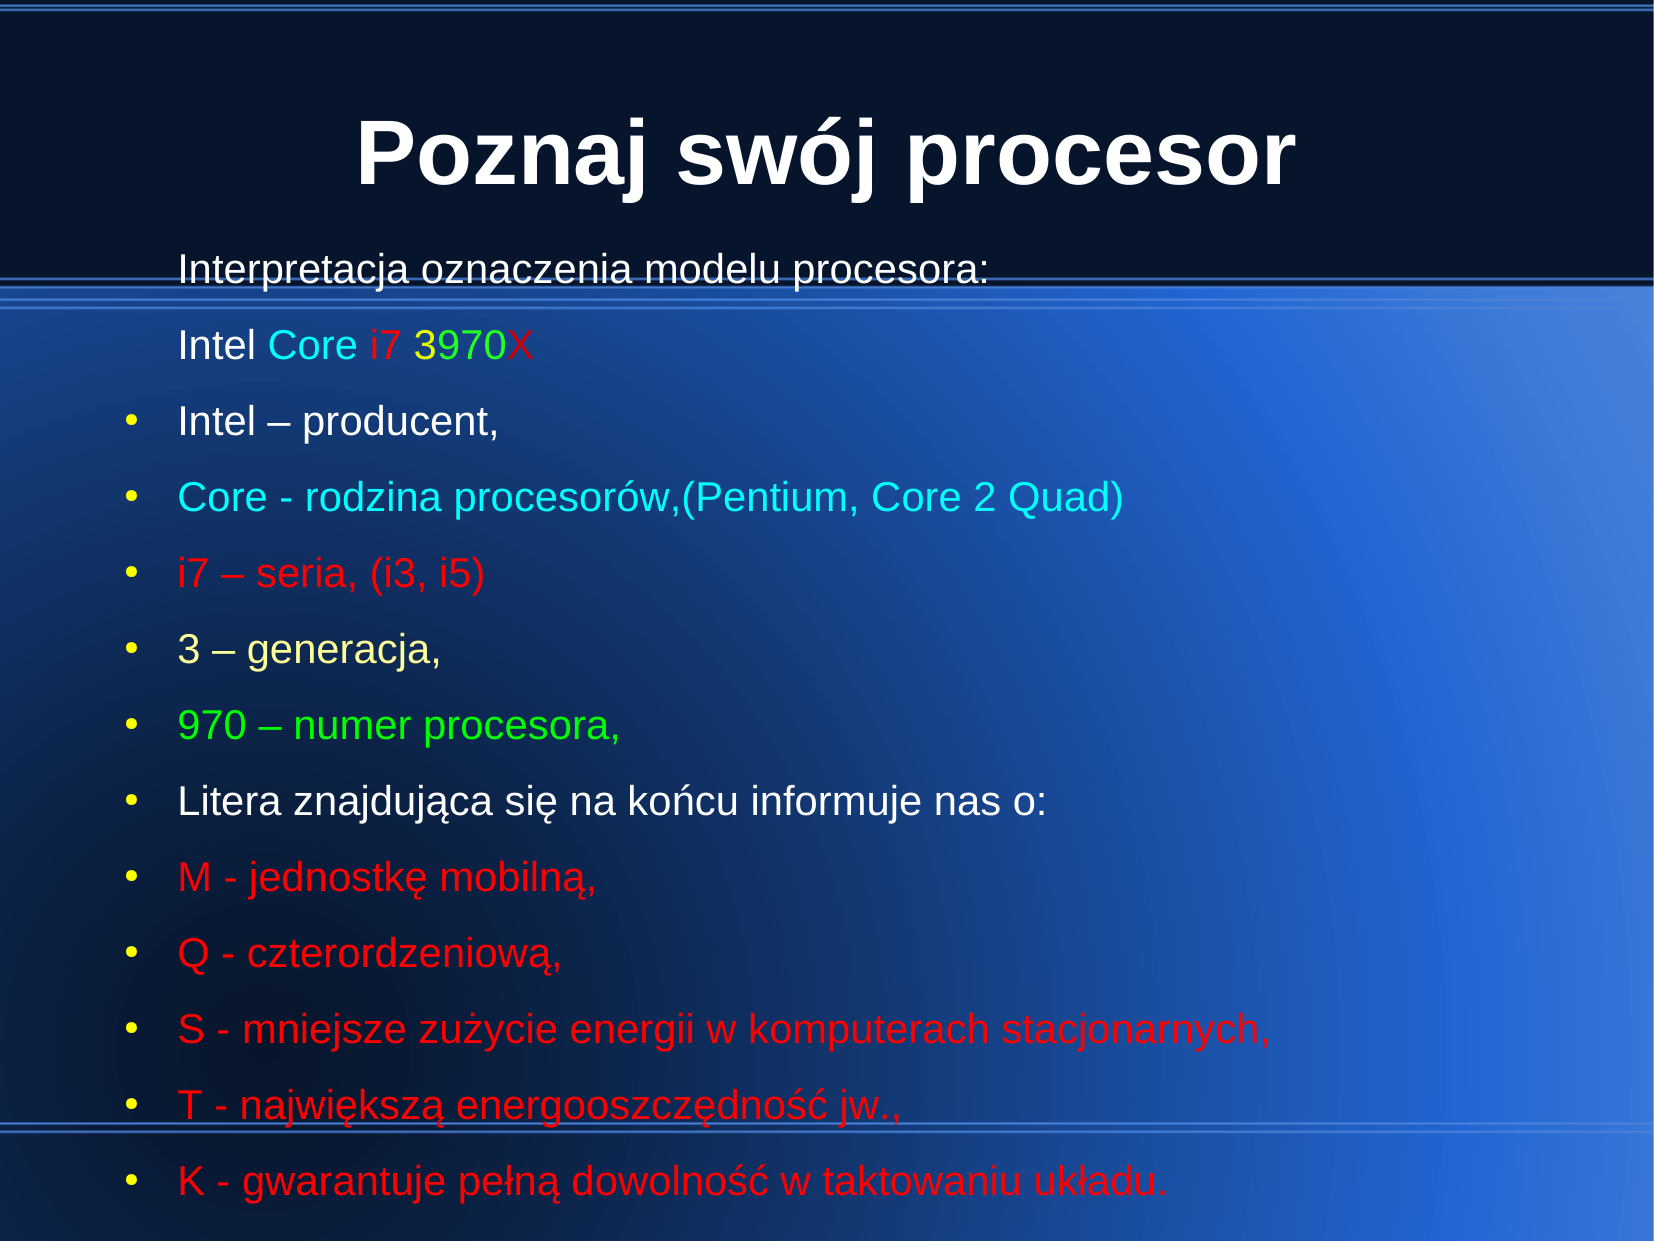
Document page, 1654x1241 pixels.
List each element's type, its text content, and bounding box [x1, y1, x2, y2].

picture [0, 0, 1654, 1241]
title Poznaj swój procesor [82, 49, 1571, 257]
list Interpretacja oznaczenia modelu procesora: Intel Core i7 3970X Intel – producent, Core - rodzina procesorów,(Pentium, Core 2 Quad) i7 – seria, (i3, i5) 3 – generacja, 970 – numer procesora, Litera znajdująca się na końcu informuje nas o: M - jednostkę mobilną, Q - czterordzeniową, S - mniejsze zużycie energii w komputerach stacjonarnych, T - największą energooszczędność jw., K - gwarantuje pełną dowolność w taktowaniu układu. [106, 245, 1595, 1205]
